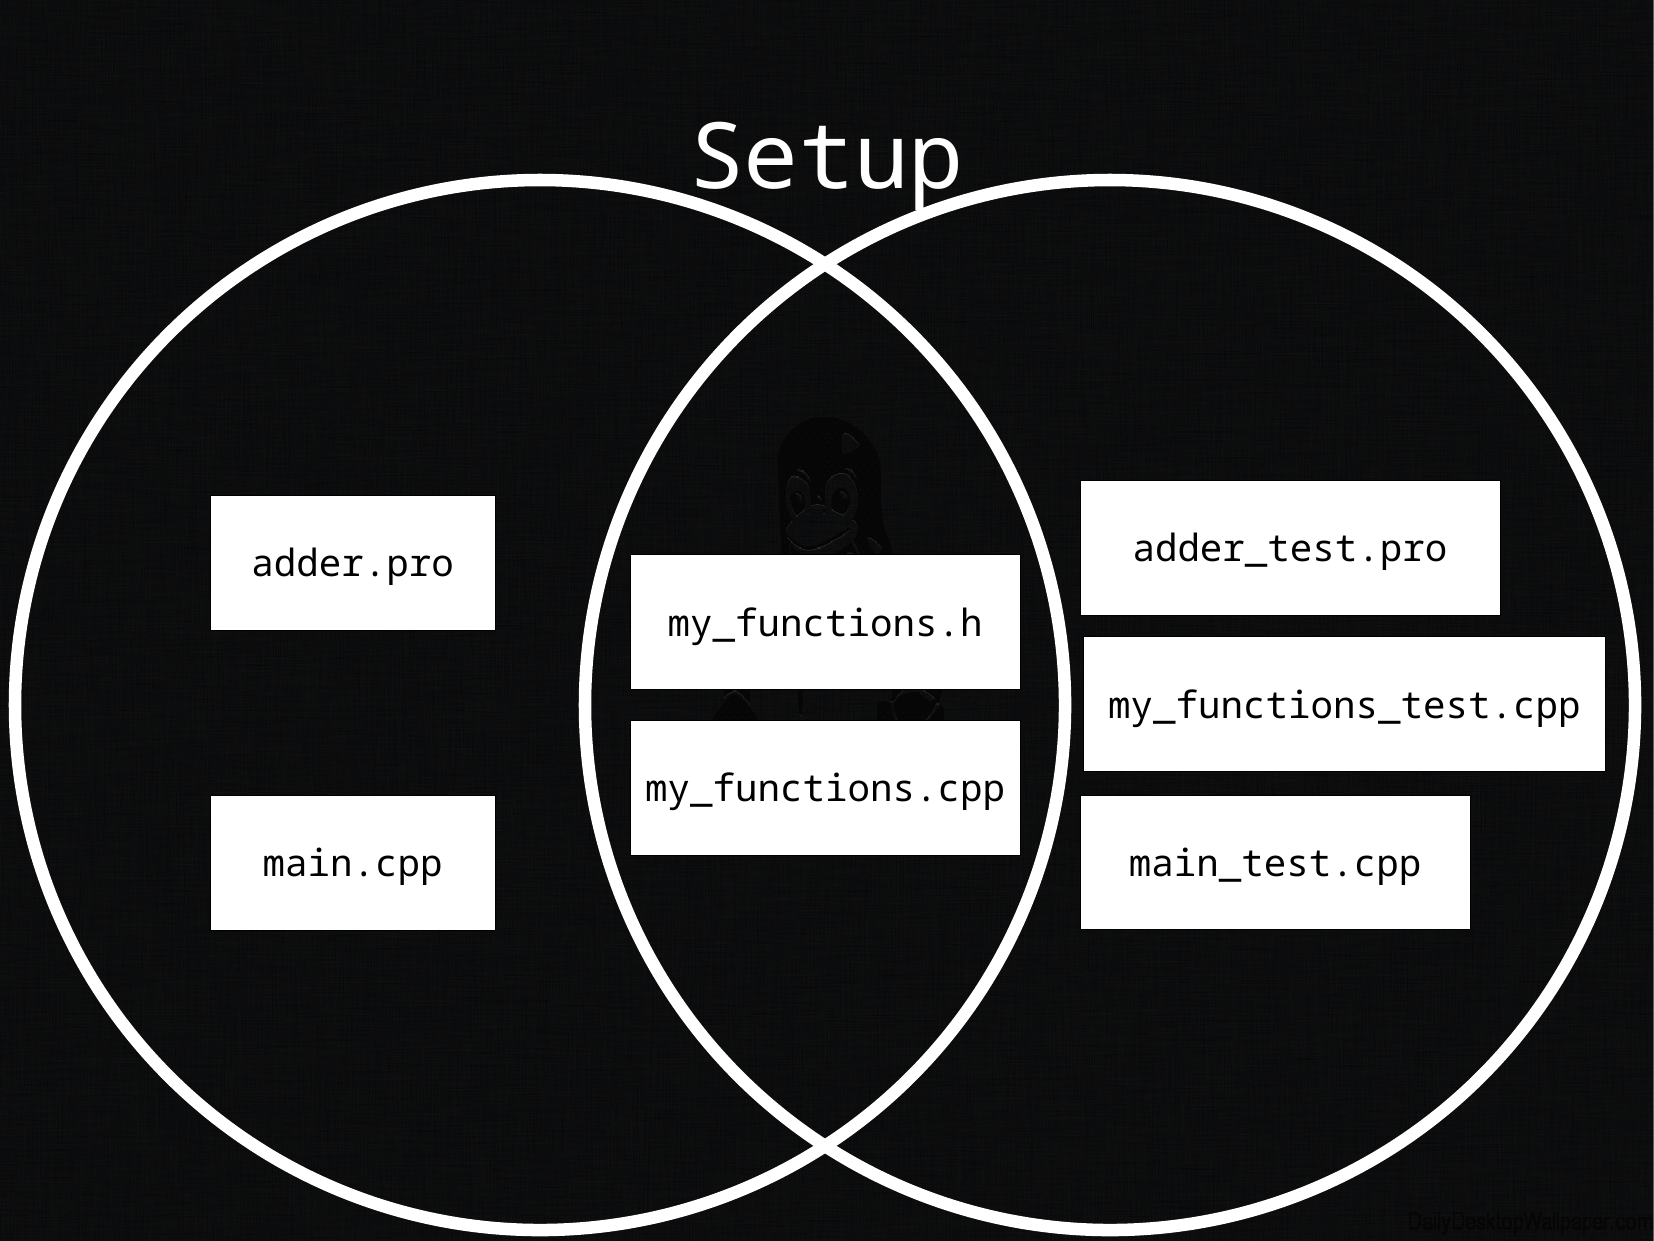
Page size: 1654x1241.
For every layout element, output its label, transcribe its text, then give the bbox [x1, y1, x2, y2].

text_box adder_test.pro [1080, 480, 1501, 616]
text_box main.cpp [210, 795, 496, 931]
text_box main_test.cpp [1080, 795, 1471, 930]
title Setup [281, 187, 799, 257]
text_box my_functions.h [630, 554, 1021, 690]
text_box my_functions_test.cpp [1083, 636, 1606, 772]
picture [0, 0, 1654, 1241]
title Setup [851, 187, 1369, 257]
title Setup [82, 49, 1571, 257]
text_box adder.pro [210, 495, 496, 631]
text_box my_functions.cpp [630, 720, 1021, 856]
